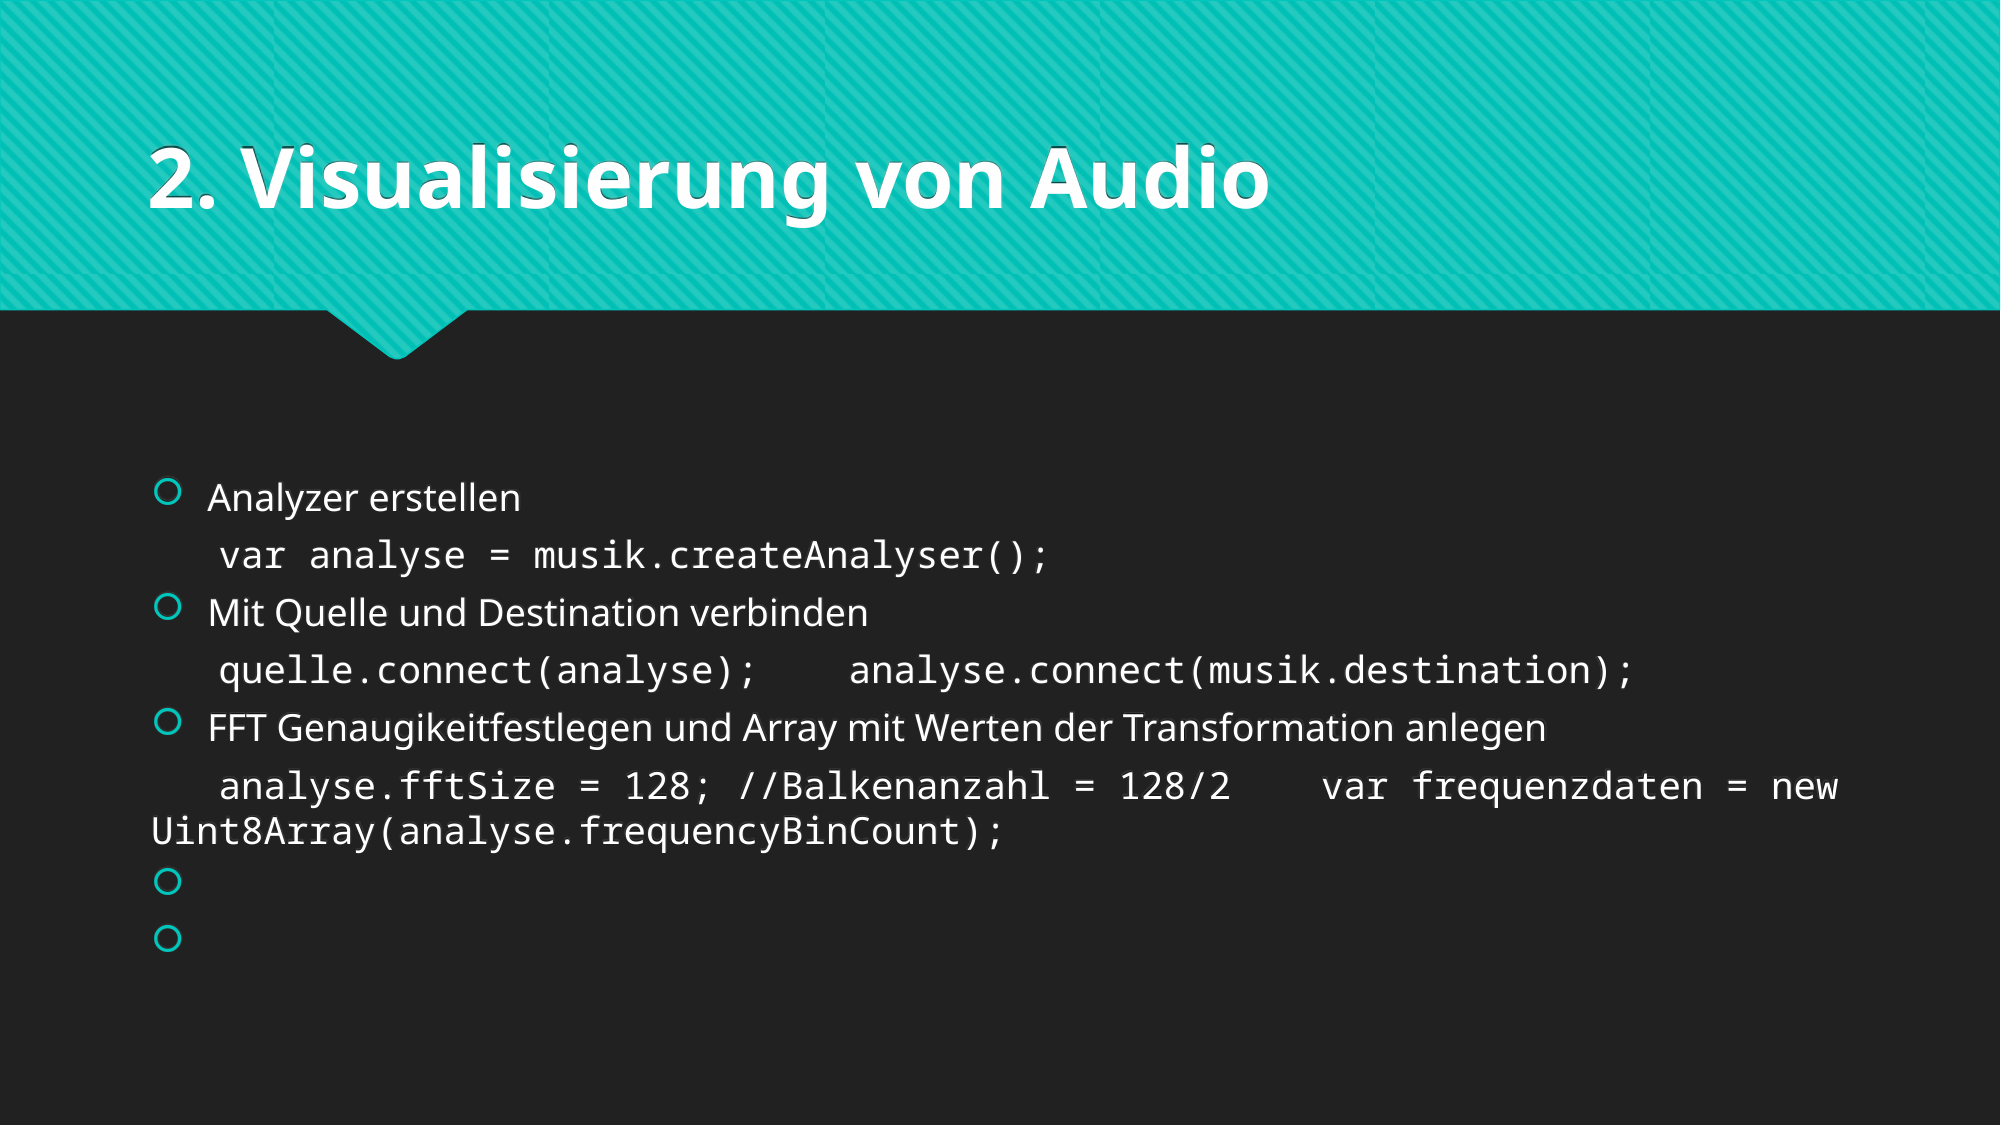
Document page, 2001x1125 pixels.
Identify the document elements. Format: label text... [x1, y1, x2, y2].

title 2. Visualisierung von Audio [132, 73, 1868, 233]
list Analyzer erstellen var analyse = musik.createAnalyser(); Mit Quelle und Destination verbinden quelle.connect(analyse); analyse.connect(musik.destination); FFT Genaugikeitfestlegen und Array mit Werten der Transformation anlegen analyse.fftSize = 128; //Balkenanzahl = 128/2 var frequenzdaten = new Uint8Array(analyse.frequencyBinCount); [136, 422, 1868, 1019]
